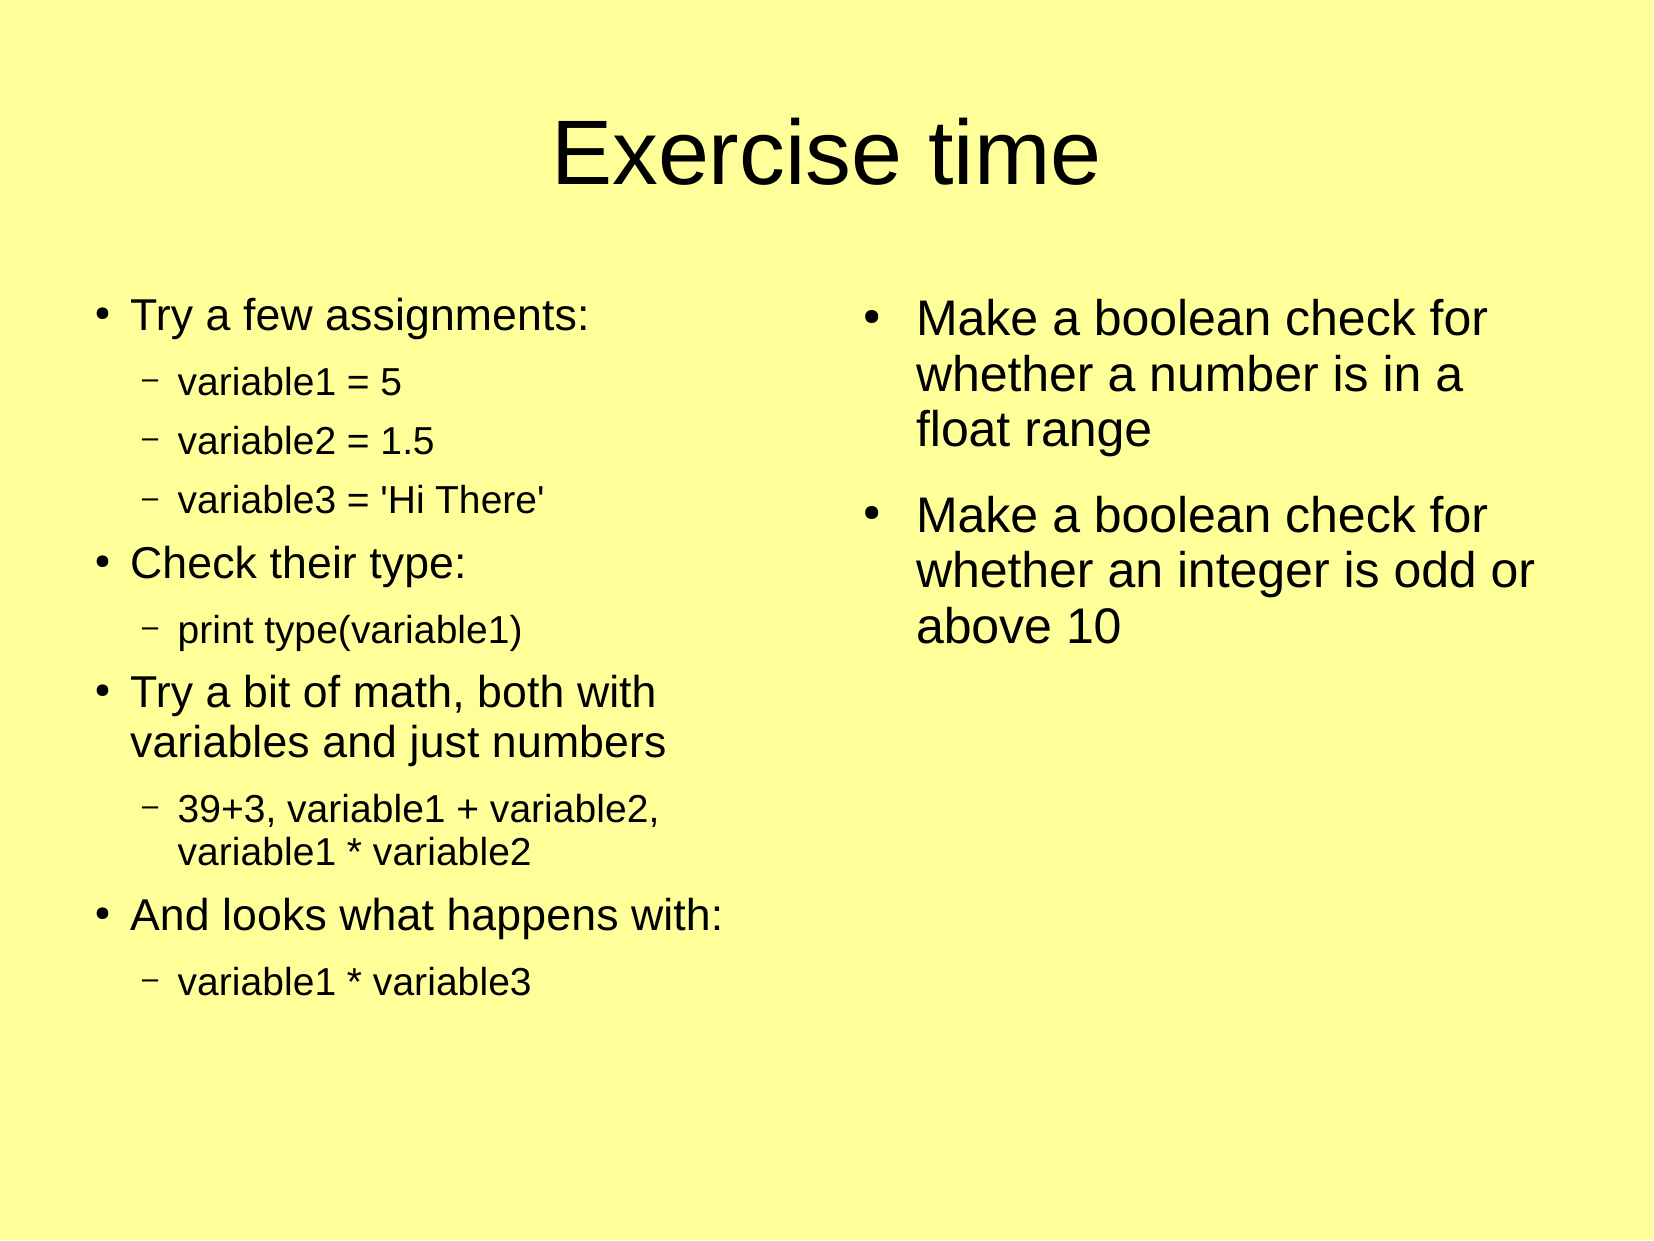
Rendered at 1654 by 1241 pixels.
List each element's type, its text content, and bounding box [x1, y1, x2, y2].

list Make a boolean check for whether a number is in a float range Make a boolean check for whether an integer is odd or above 10 [845, 290, 1572, 1010]
list Try a few assignments: variable1 = 5 variable2 = 1.5 variable3 = 'Hi There' Check their type: print type(variable1) Try a bit of math, both with variables and just numbers 39+3, variable1 + variable2, variable1 * variable2 And looks what happens with: variable1 * variable3 [82, 290, 809, 1010]
title Exercise time [82, 49, 1571, 257]
